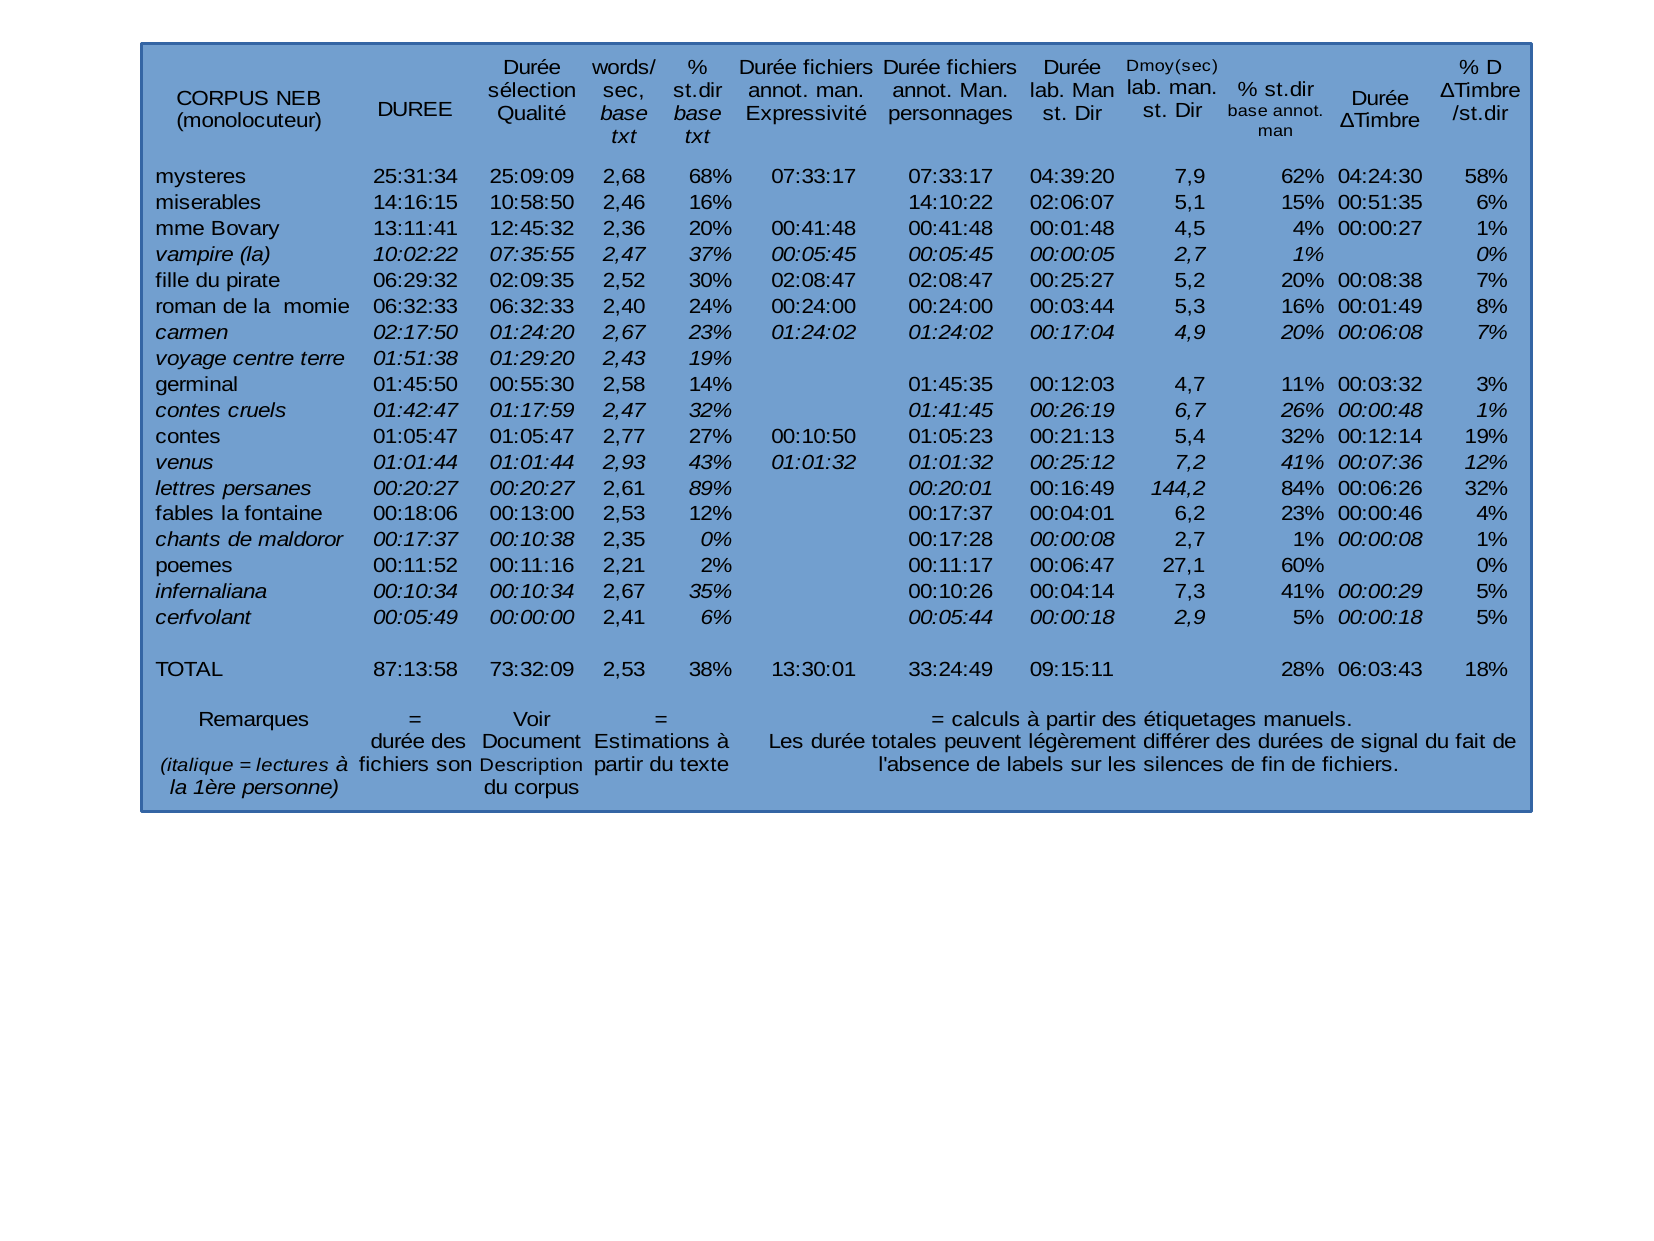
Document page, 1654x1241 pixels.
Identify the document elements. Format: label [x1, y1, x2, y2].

chart [142, 45, 1531, 811]
